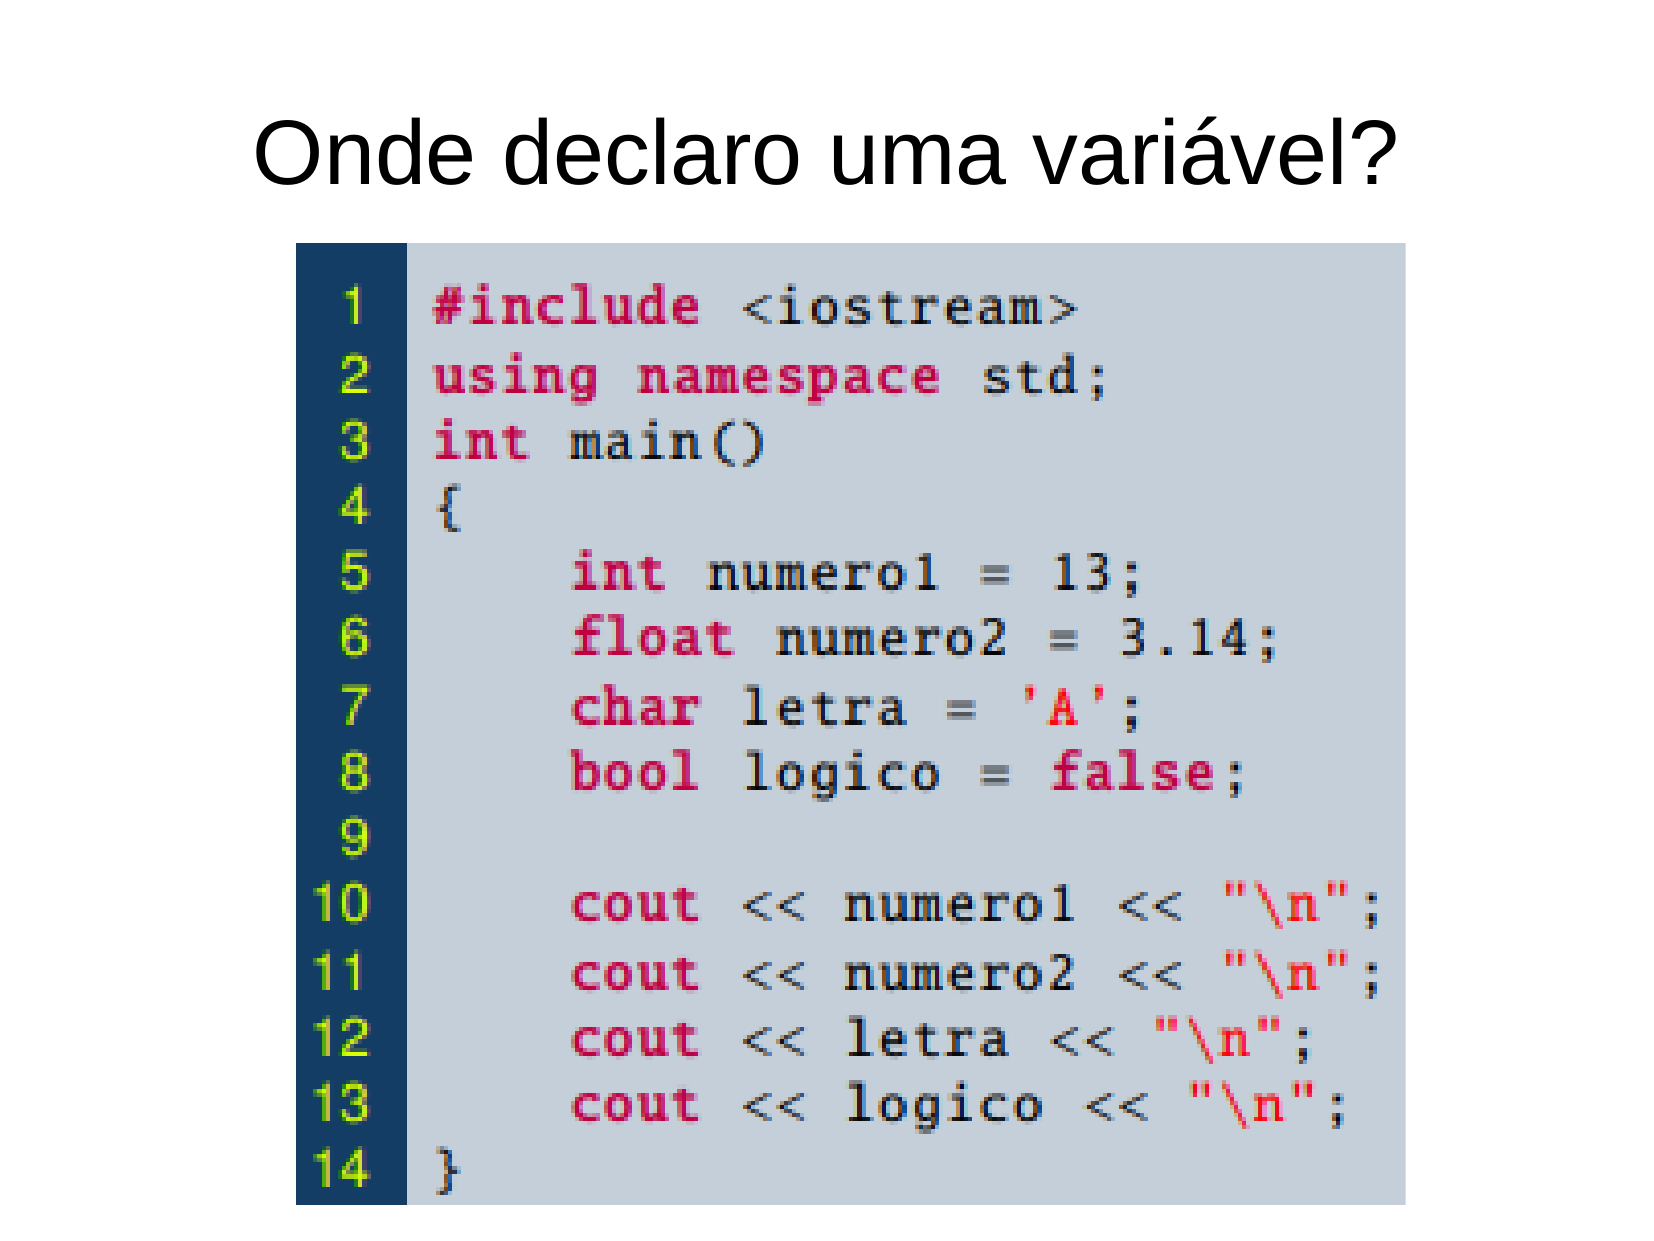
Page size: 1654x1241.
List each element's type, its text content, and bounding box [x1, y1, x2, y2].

picture [296, 243, 1406, 1205]
title Onde declaro uma variável? [82, 49, 1571, 257]
